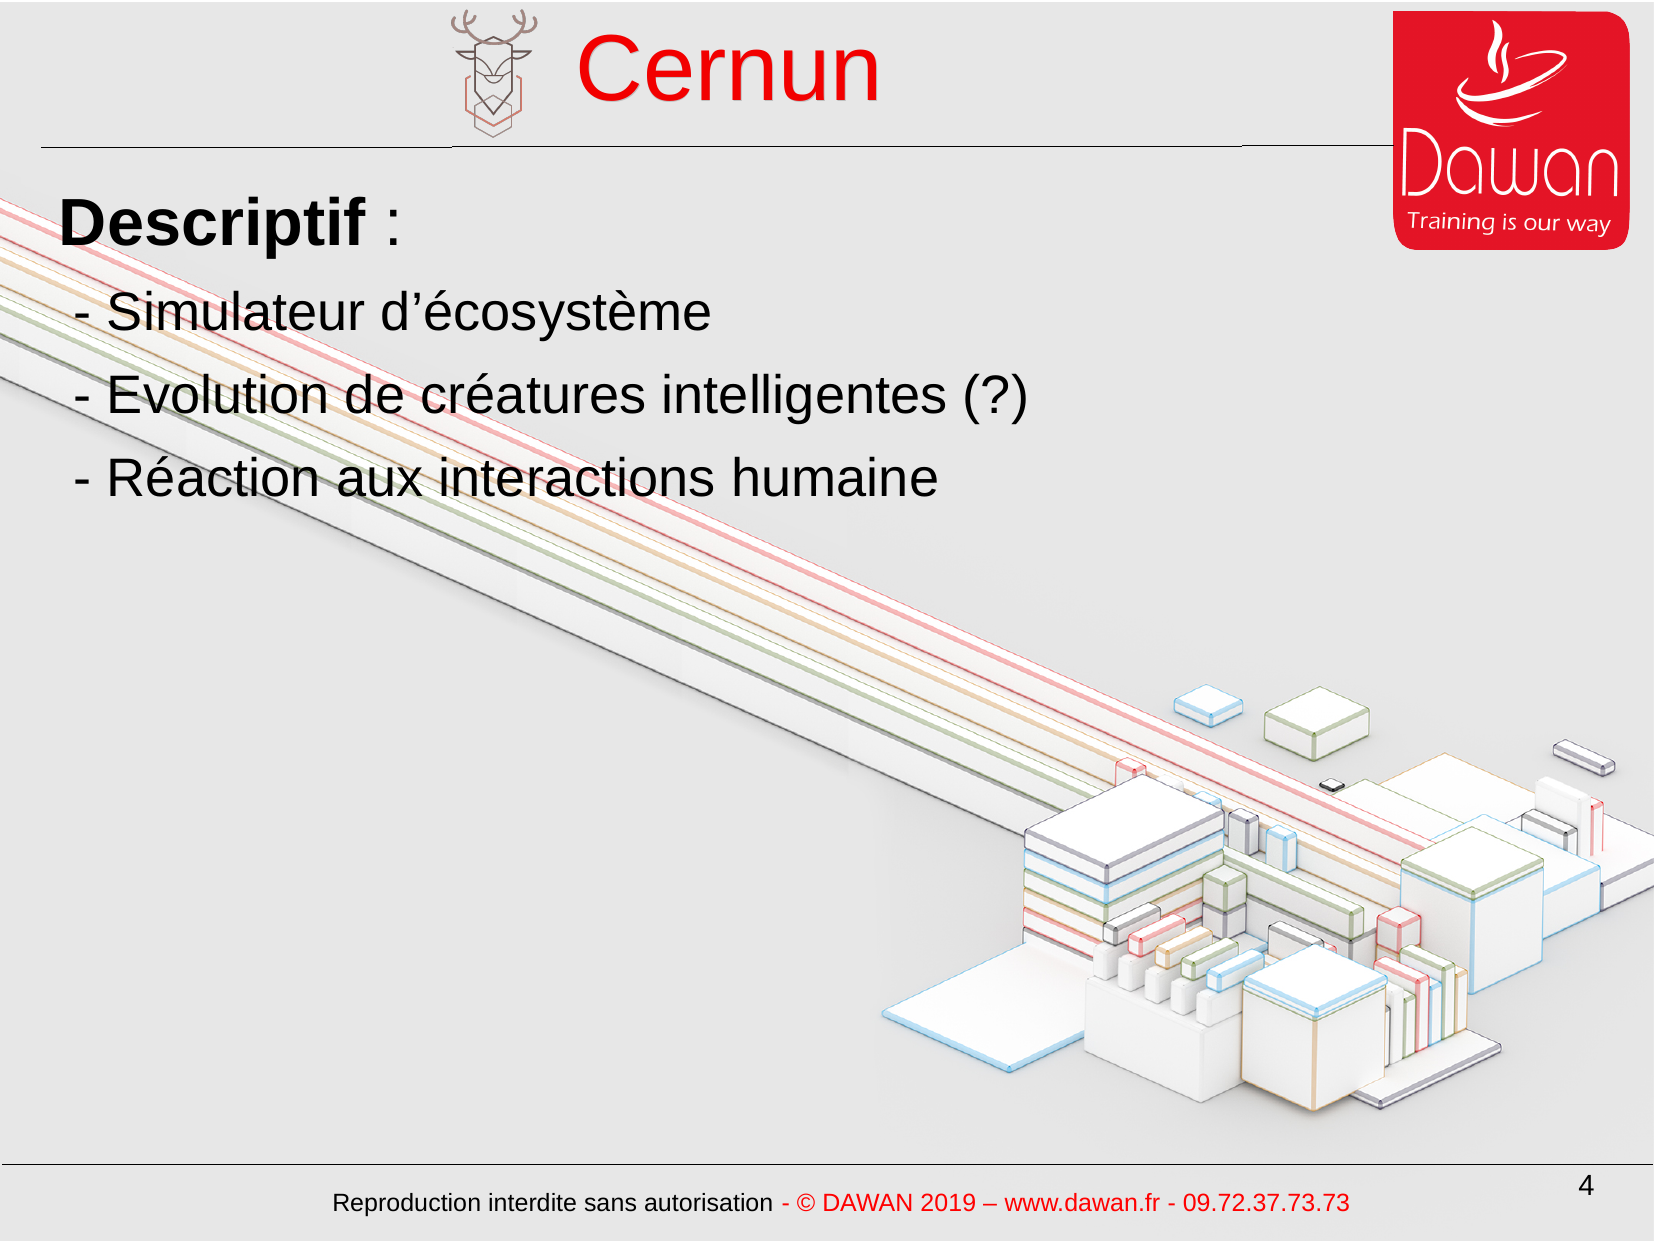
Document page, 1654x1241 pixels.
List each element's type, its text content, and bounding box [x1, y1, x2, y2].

picture [443, 5, 545, 143]
list Descriptif : - Simulateur d’écosystème - Evolution de créatures intelligentes (?) - Réaction aux interactions humaine [59, 184, 1595, 1109]
picture [0, 2, 1654, 1241]
title Cernun [35, 0, 1424, 178]
